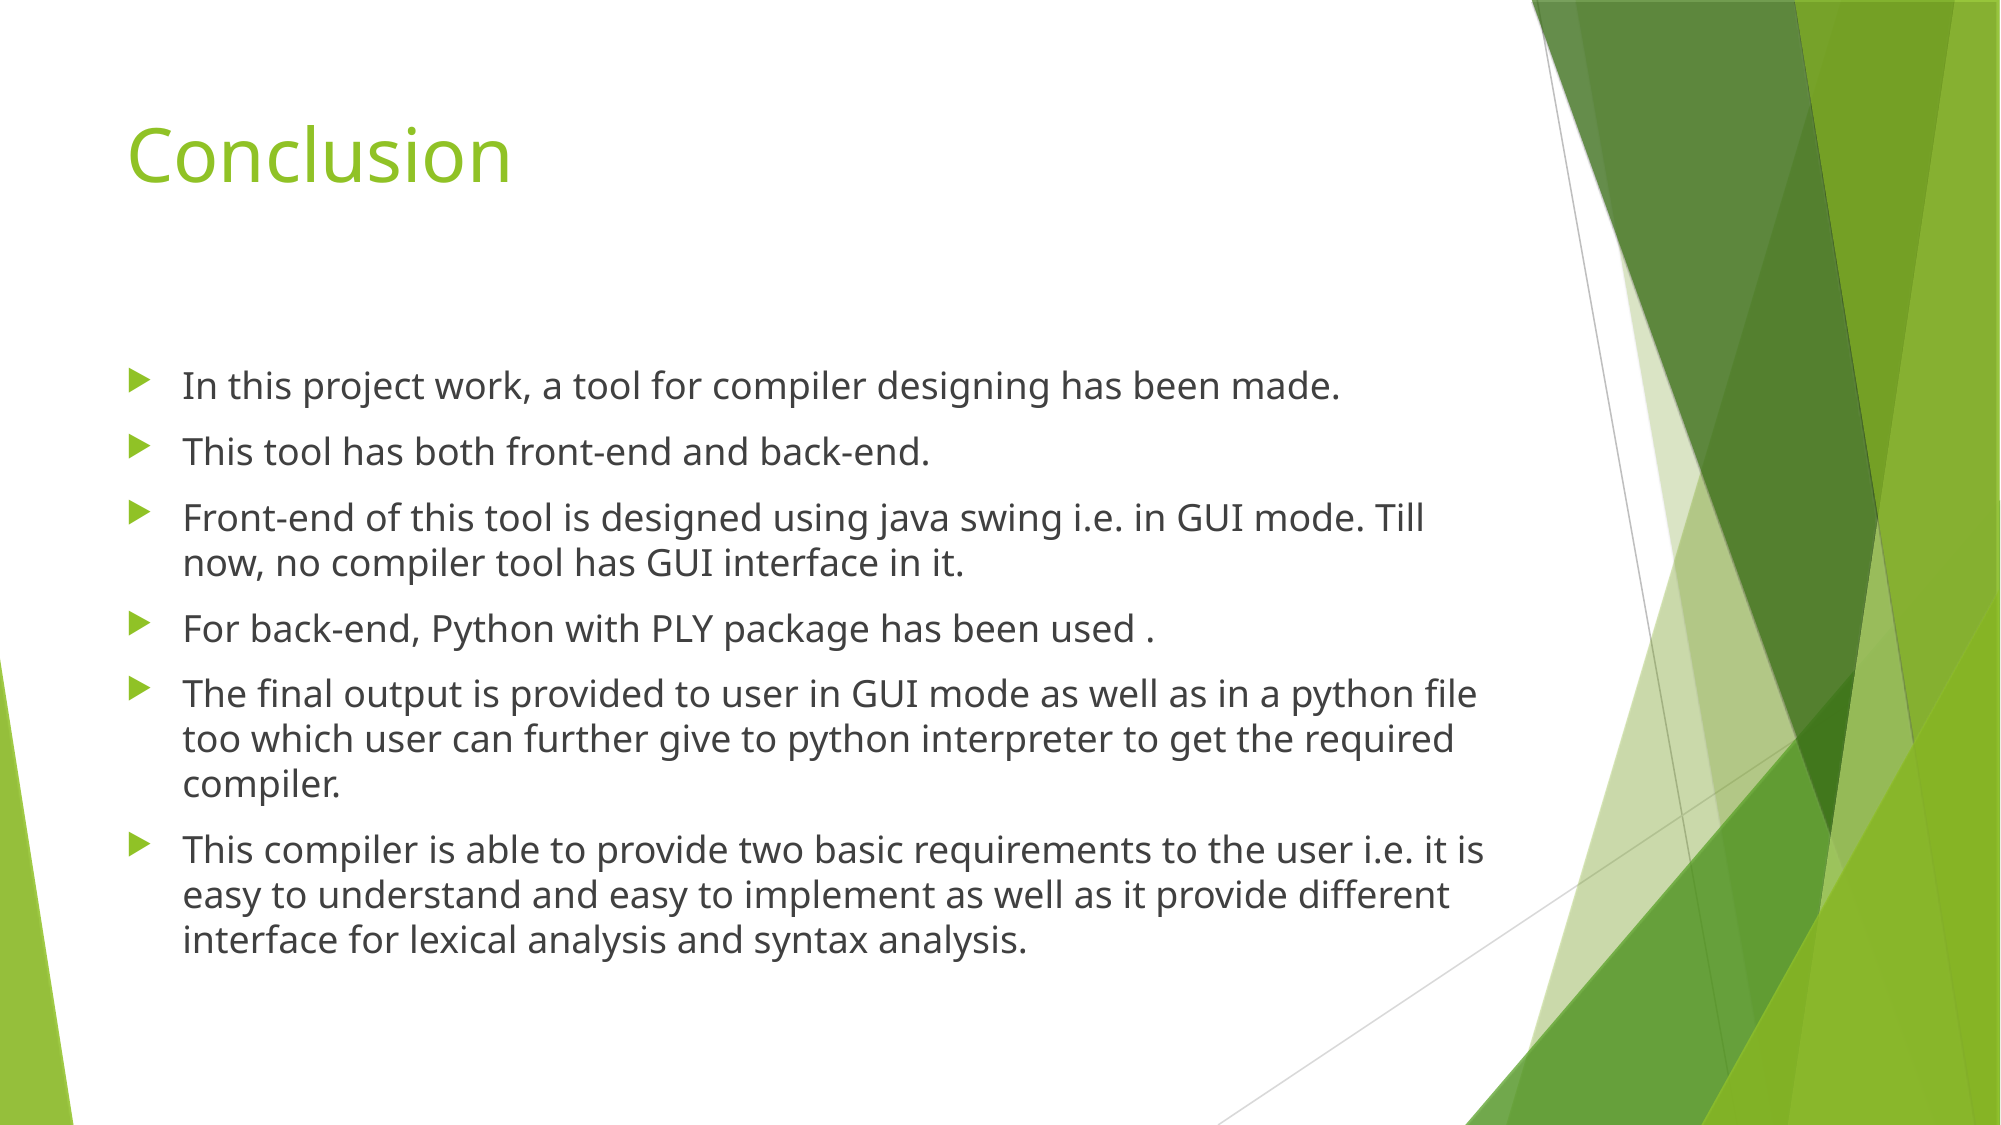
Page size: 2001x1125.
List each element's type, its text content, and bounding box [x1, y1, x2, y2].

title Conclusion [111, 99, 1522, 317]
list In this project work, a tool for compiler designing has been made. This tool has both front-end and back-end. Front-end of this tool is designed using java swing i.e. in GUI mode. Till now, no compiler tool has GUI interface in it. For back-end, Python with PLY package has been used . The final output is provided to user in GUI mode as well as in a python file too which user can further give to python interpreter to get the required compiler. This compiler is able to provide two basic requirements to the user i.e. it is easy to understand and easy to implement as well as it provide different interface for lexical analysis and syntax analysis. [111, 354, 1522, 992]
